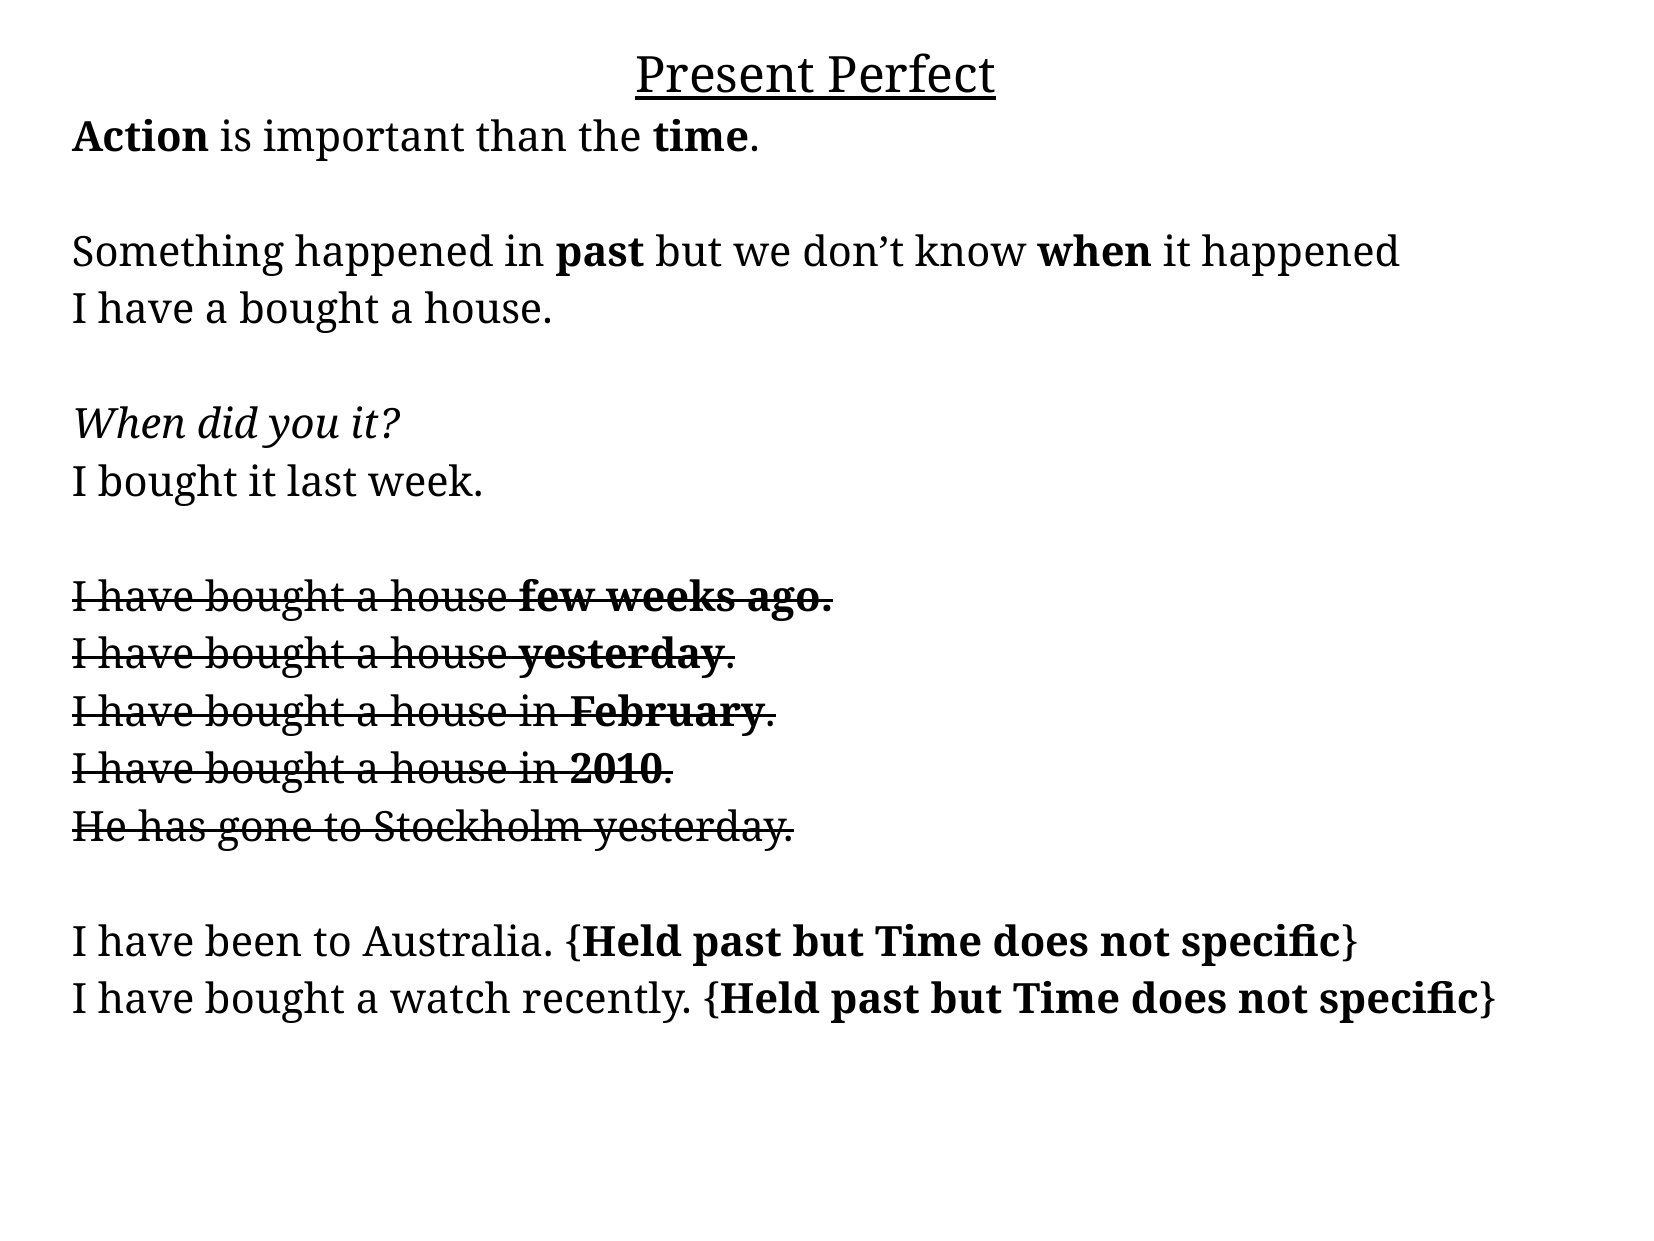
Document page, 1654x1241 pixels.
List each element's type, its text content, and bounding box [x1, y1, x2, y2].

text_box Present Perfect Action is important than the time. Something happened in past but we don’t know when it happened I have a bought a house. When did you it? I bought it last week. I have bought a house few weeks ago. I have bought a house yesterday. I have bought a house in February. I have bought a house in 2010. He has gone to Stockholm yesterday. I have been to Australia. {Held past but Time does not specific} I have bought a watch recently. {Held past but Time does not specific} [71, 31, 1560, 1140]
